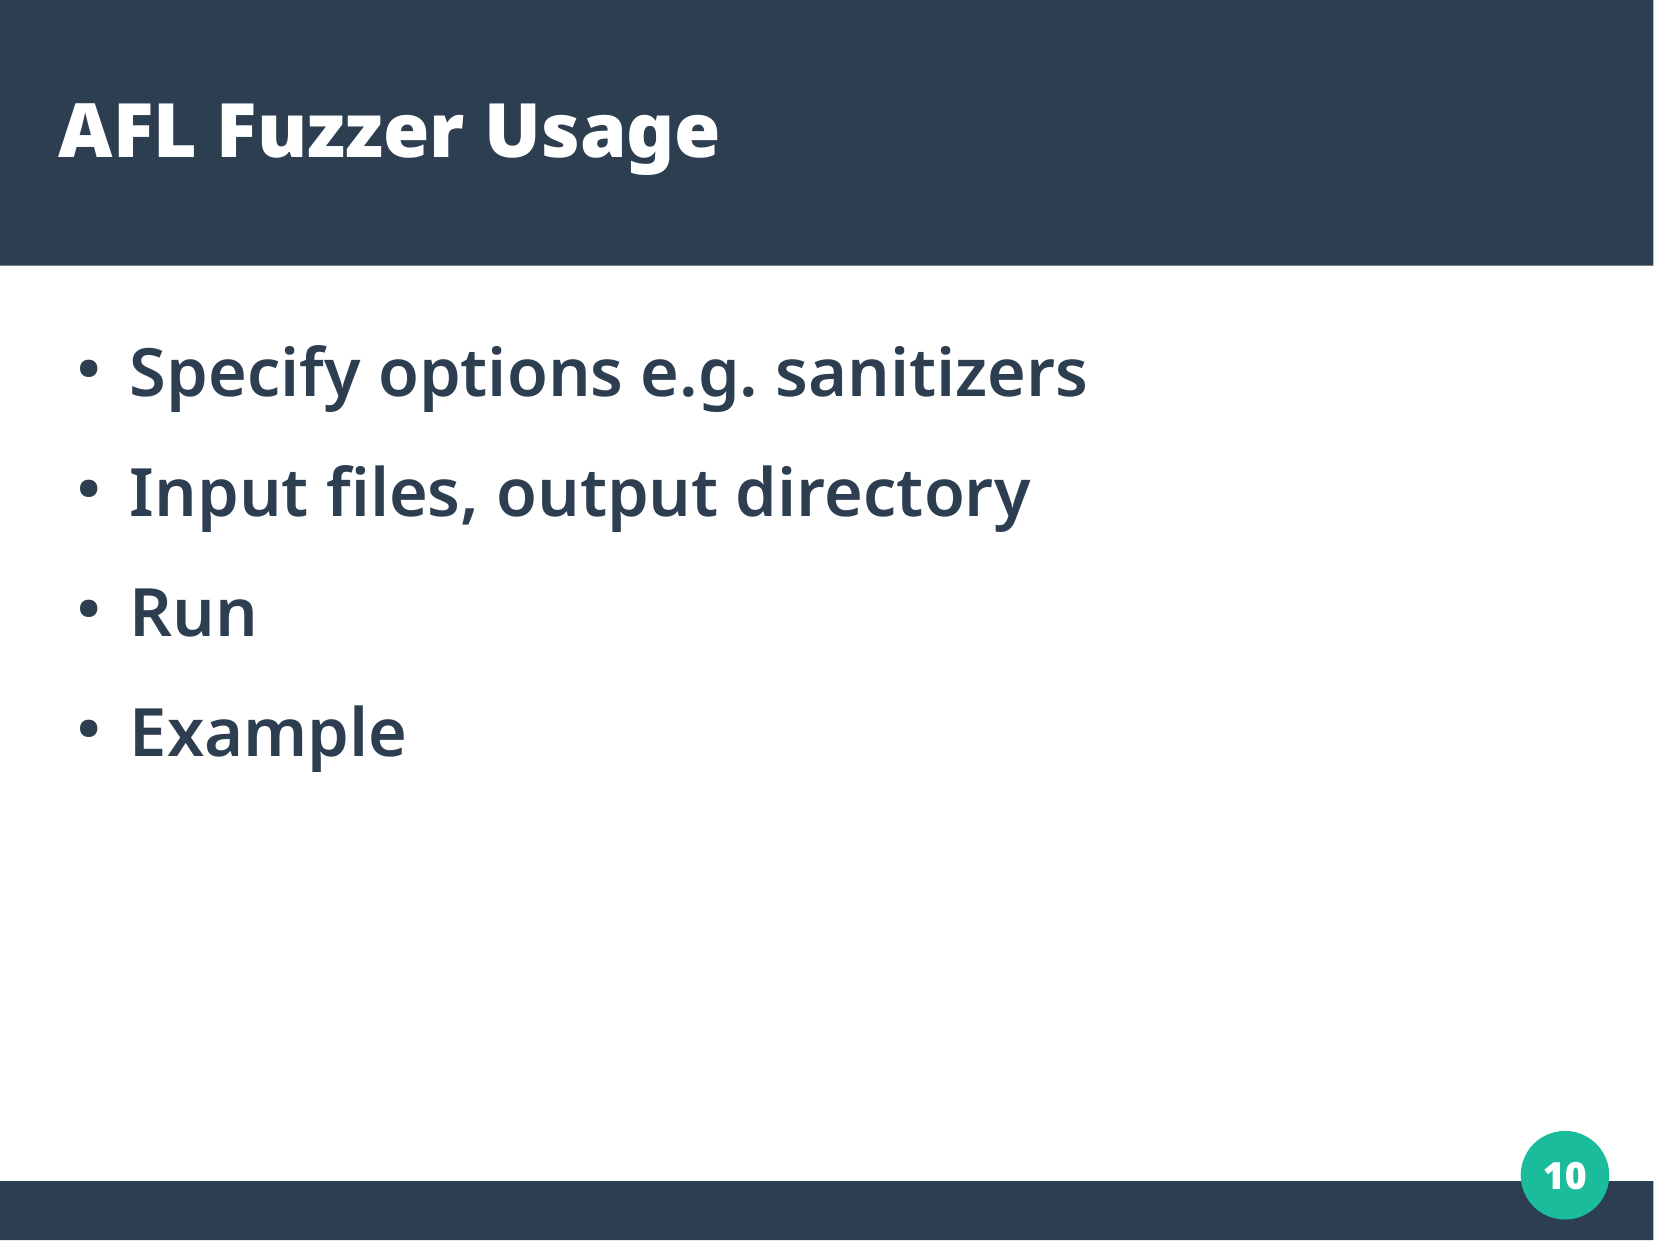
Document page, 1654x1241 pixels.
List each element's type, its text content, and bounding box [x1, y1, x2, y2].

title AFL Fuzzer Usage [59, 49, 1595, 207]
list Specify options e.g. sanitizers Input files, output directory Run Example [59, 324, 1595, 1152]
